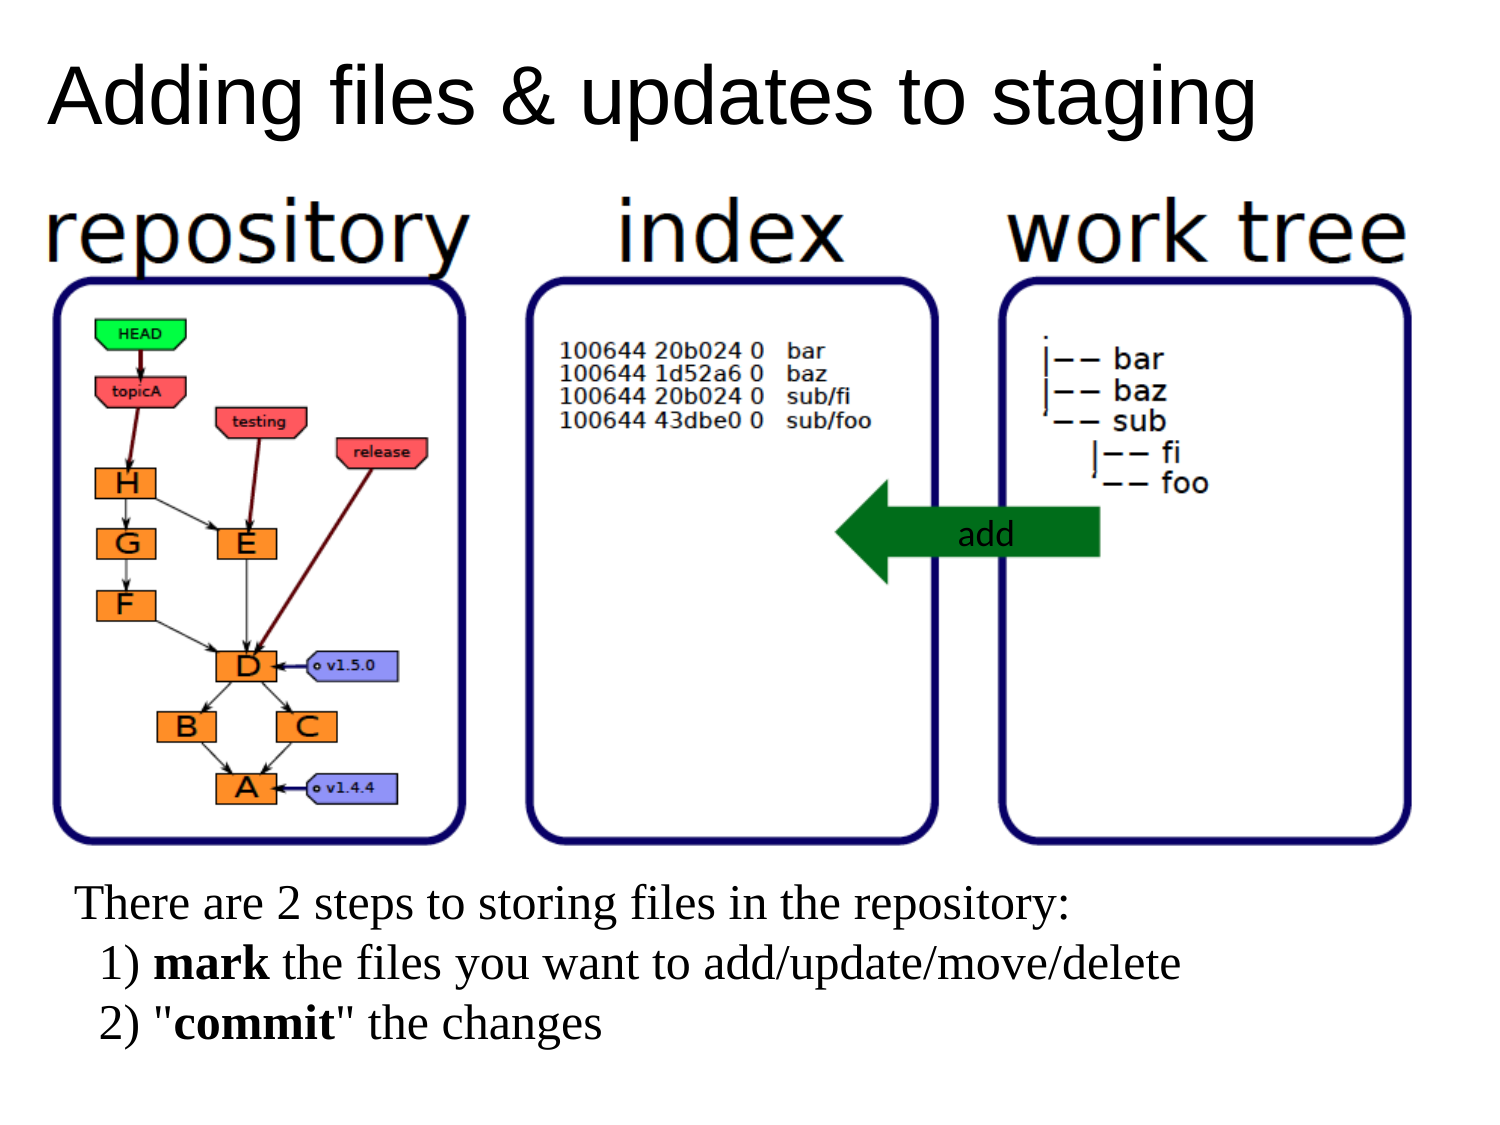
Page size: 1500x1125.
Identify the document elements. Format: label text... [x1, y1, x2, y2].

text_box add [942, 509, 1031, 555]
text_box There are 2 steps to storing files in the repository: 1) mark the files you want to add/update/move/delete 2) "commit" the changes [59, 862, 1418, 1058]
picture [45, 194, 1427, 855]
title Adding files & updates to staging [47, 43, 1418, 144]
